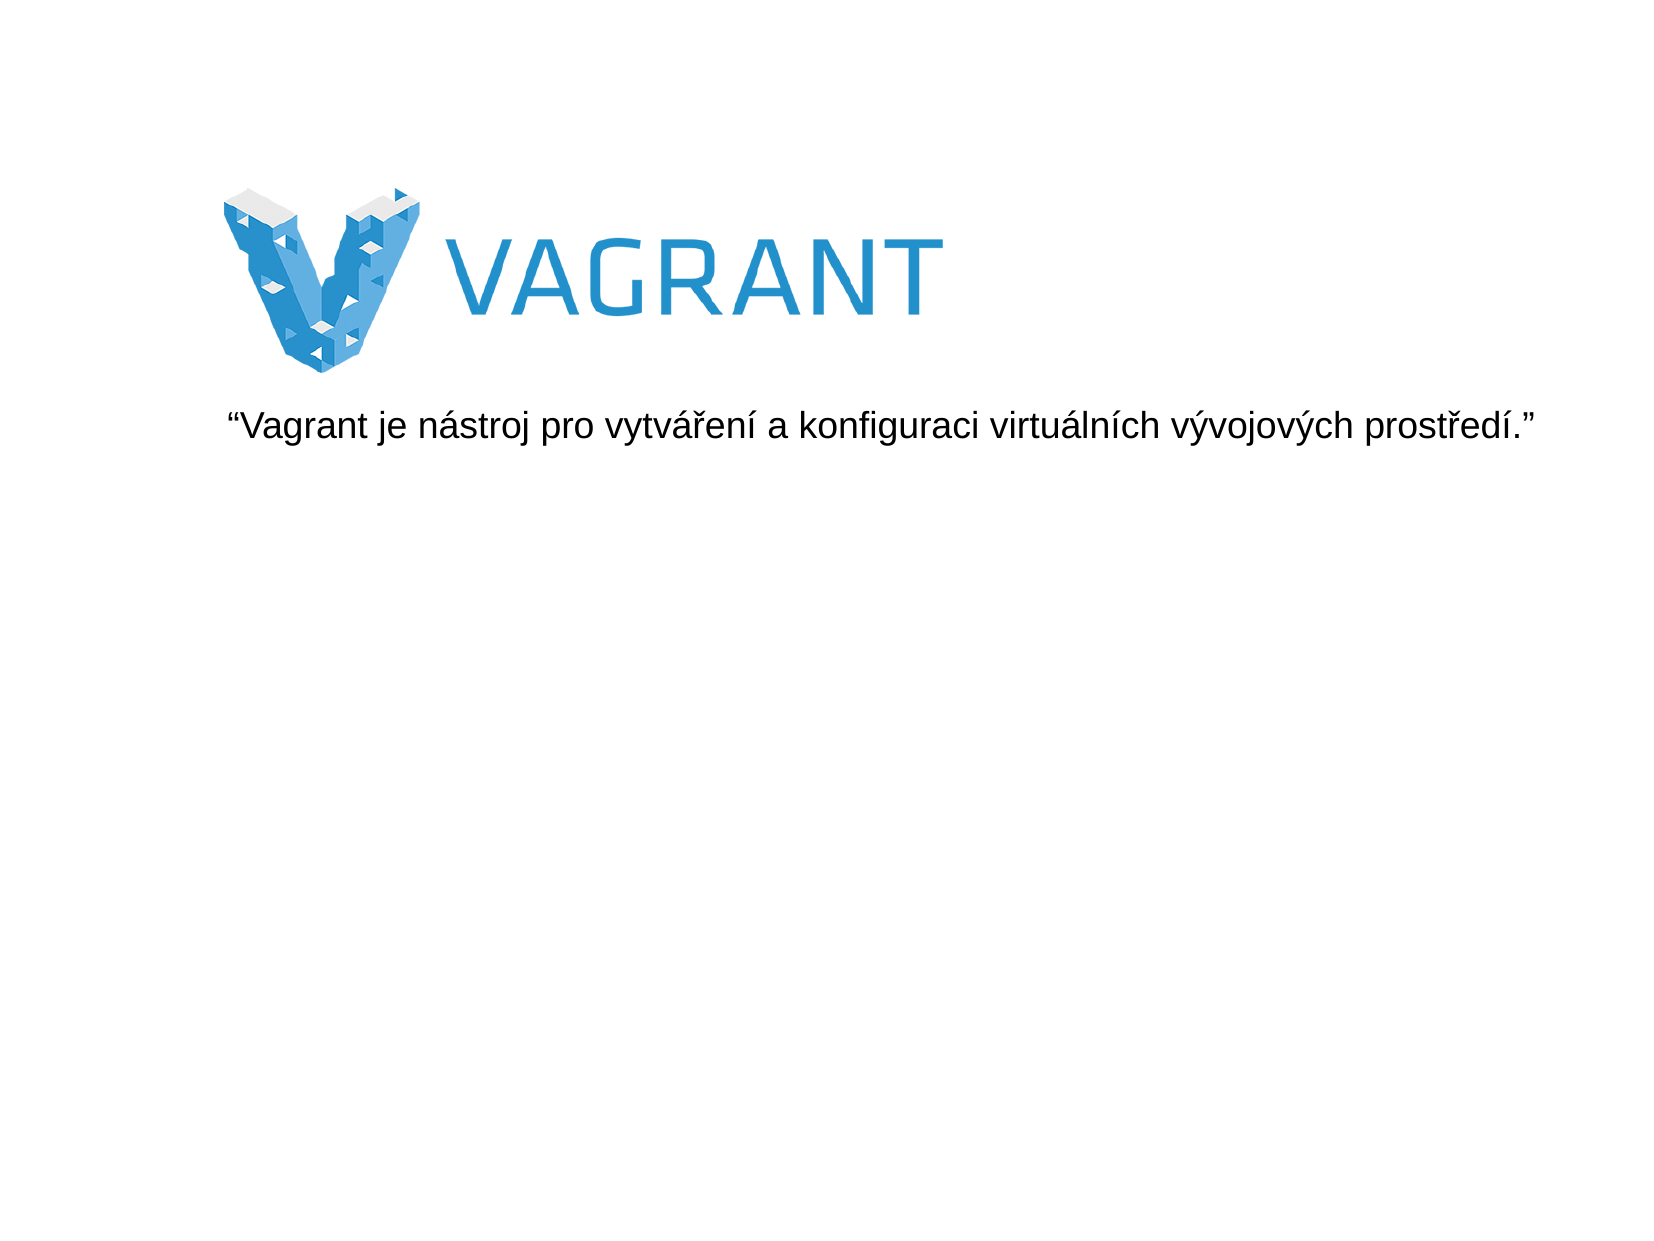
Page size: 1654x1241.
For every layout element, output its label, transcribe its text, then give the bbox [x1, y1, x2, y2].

text_box “Vagrant je nástroj pro vytváření a konfiguraci virtuálních vývojových prostředí.” [212, 397, 1551, 455]
picture [224, 188, 943, 373]
